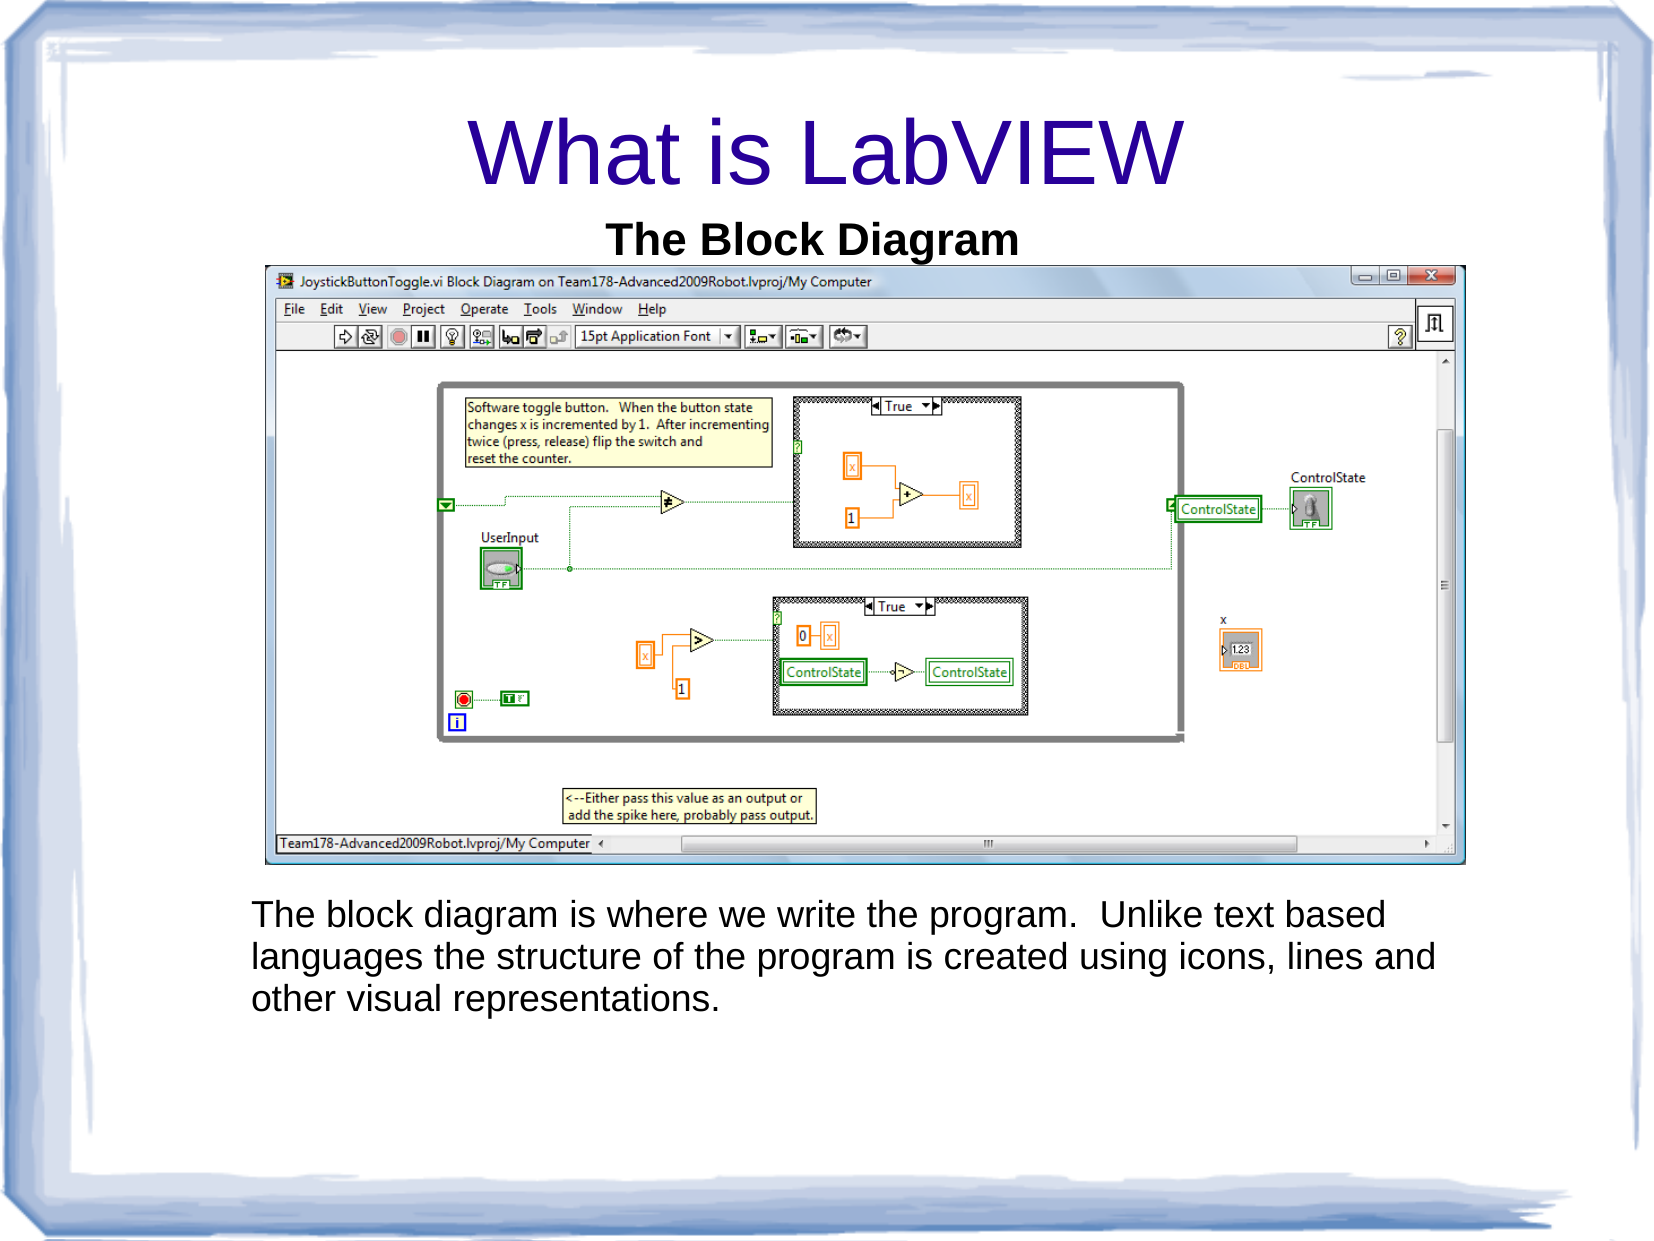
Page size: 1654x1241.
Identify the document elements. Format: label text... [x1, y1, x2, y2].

text_box The Block Diagram [590, 206, 1063, 265]
picture [0, 0, 1654, 1241]
title What is LabVIEW [82, 56, 1571, 250]
text_box The block diagram is where we write the program. Unlike text based languages the structure of the program is created using icons, lines and other visual representations. [236, 885, 1536, 1027]
